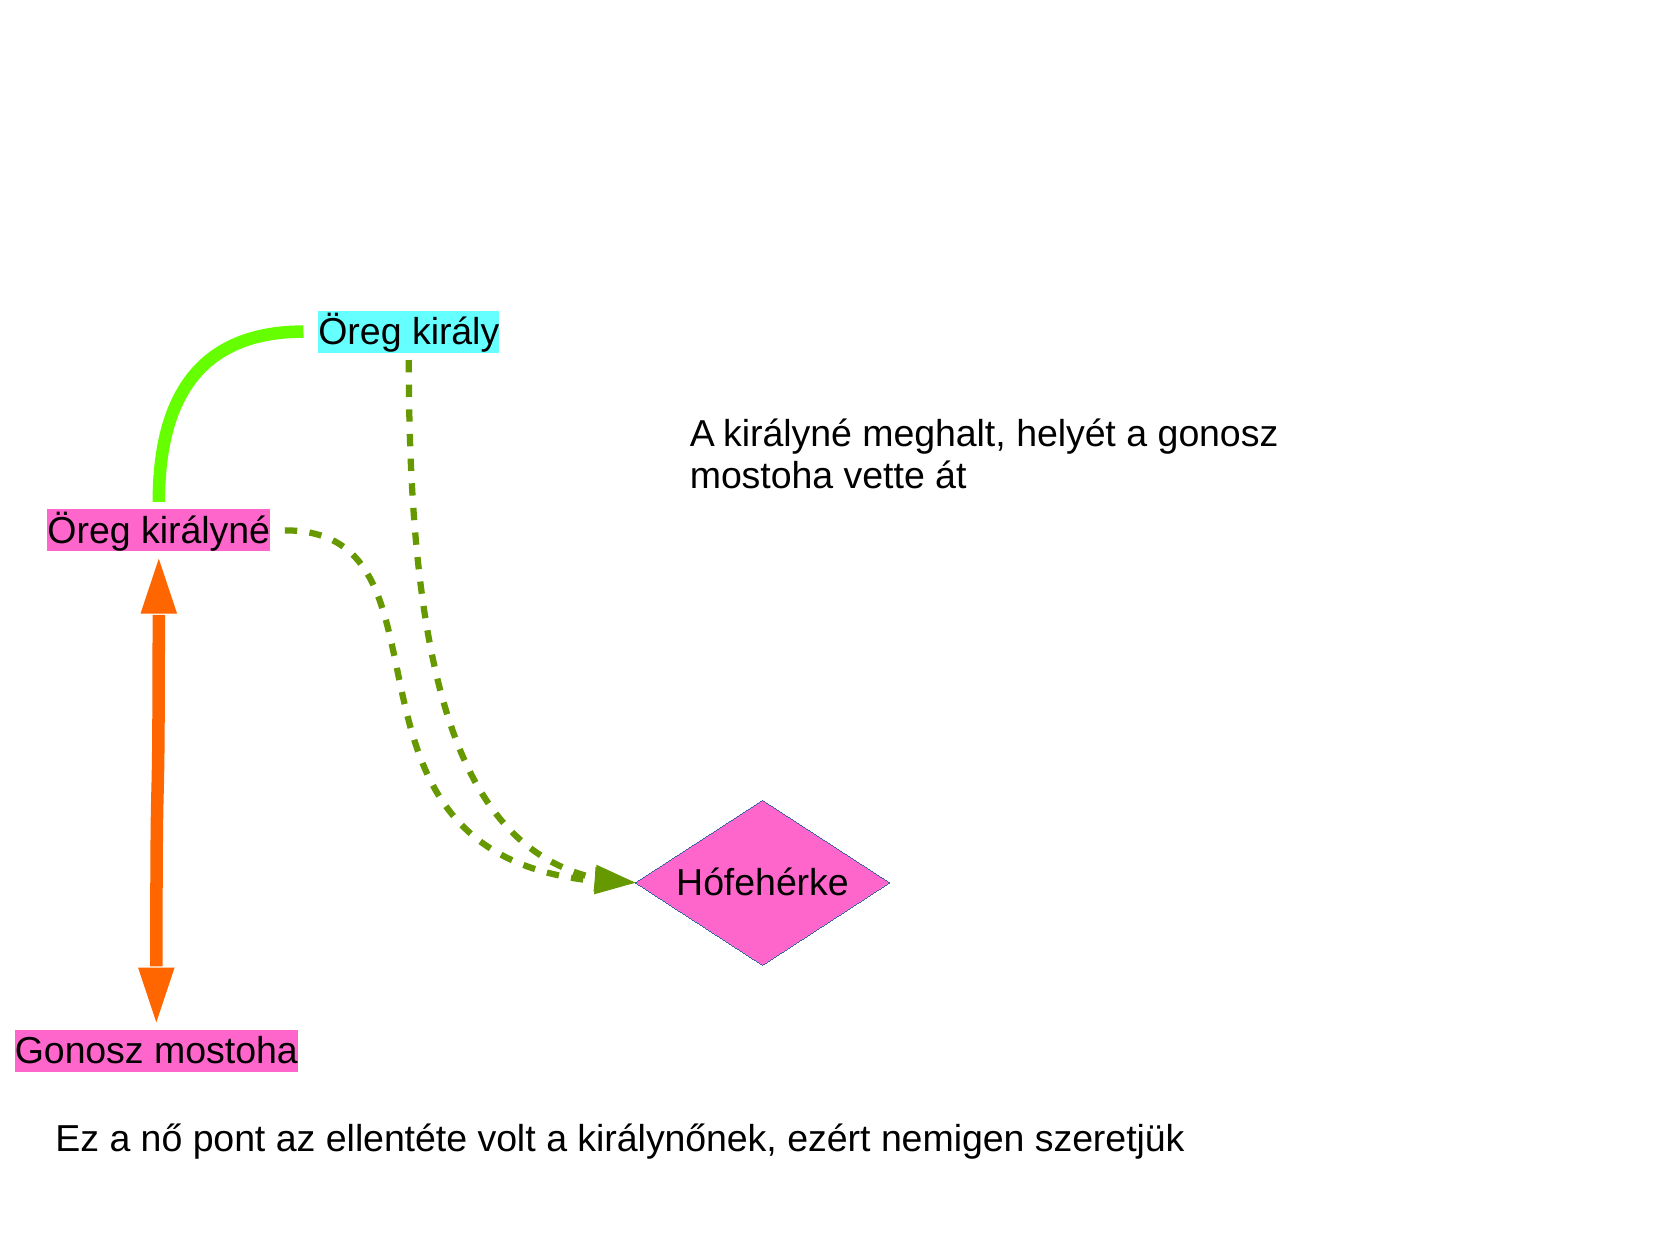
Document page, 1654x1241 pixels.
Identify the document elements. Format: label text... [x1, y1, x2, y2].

text_box Öreg király [303, 303, 515, 361]
text_box A királyné meghalt, helyét a gonosz mostoha vette át [675, 405, 1336, 504]
text_box Ez a nő pont az ellentéte volt a királynőnek, ezért nemigen szeretjük [40, 1110, 1201, 1167]
text_box Öreg királyné [32, 501, 285, 559]
text_box Hófehérke [635, 800, 890, 966]
text_box Gonosz mostoha [0, 1022, 313, 1080]
